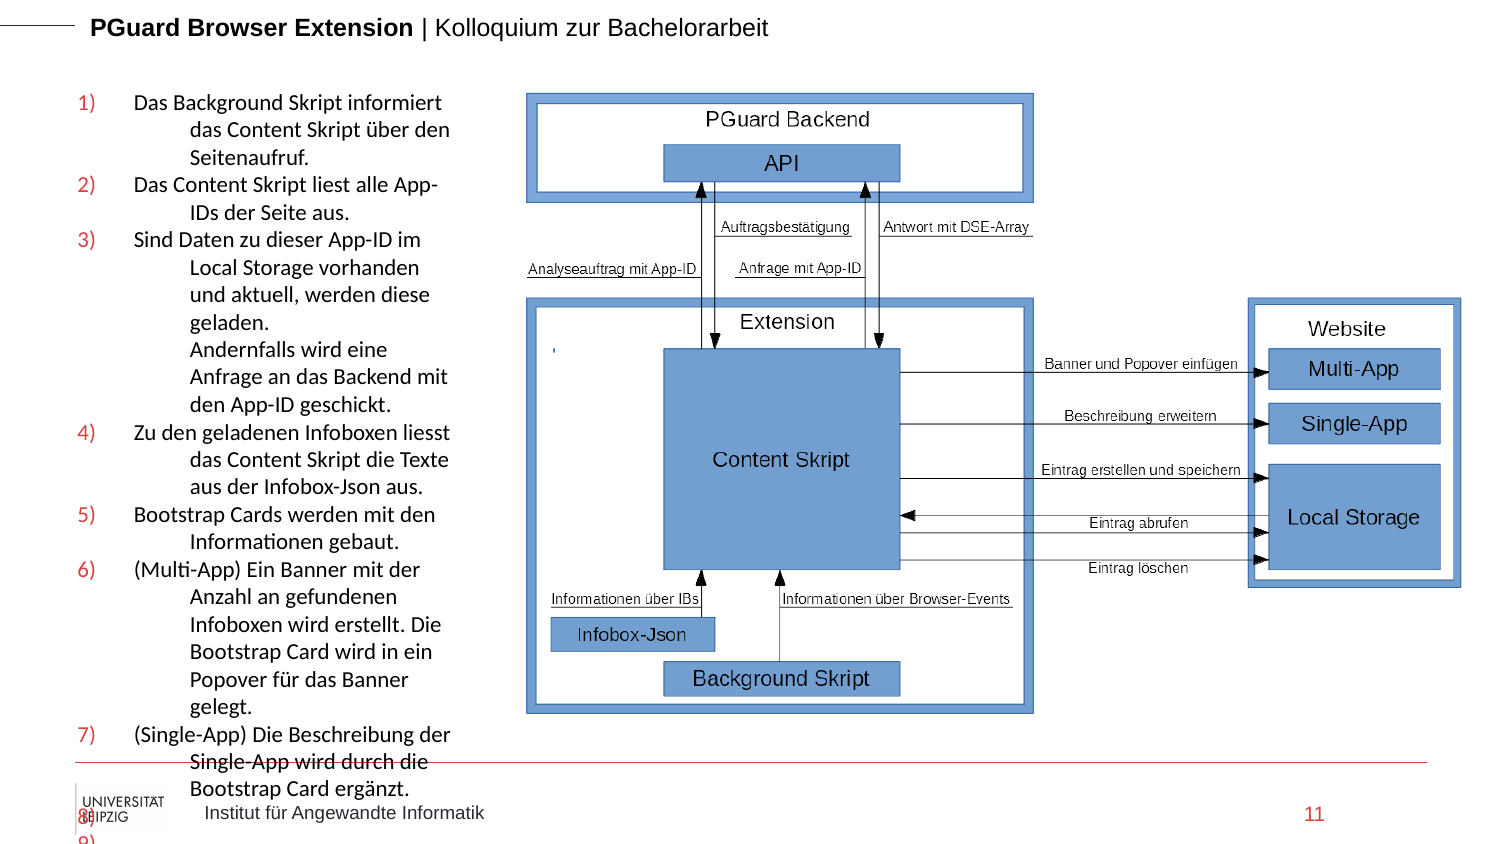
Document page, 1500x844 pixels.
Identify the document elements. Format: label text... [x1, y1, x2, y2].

text_box Das Background Skript informiert das Content Skript über den Seitenaufruf. Das Content Skript liest alle App-IDs der Seite aus. Sind Daten zu dieser App-ID im Local Storage vorhanden und aktuell, werden diese geladen. Andernfalls wird eine Anfrage an das Backend mit den App-ID geschickt. Zu den geladenen Infoboxen liesst das Content Skript die Texte aus der Infobox-Json aus. Bootstrap Cards werden mit den Informationen gebaut. (Multi-App) Ein Banner mit der Anzahl an gefundenen Infoboxen wird erstellt. Die Bootstrap Card wird in ein Popover für das Banner gelegt. (Single-App) Die Beschreibung der Single-App wird durch die Bootstrap Card ergänzt. [62, 80, 477, 818]
picture [485, 45, 1500, 760]
text_box [1303, 800, 1426, 834]
